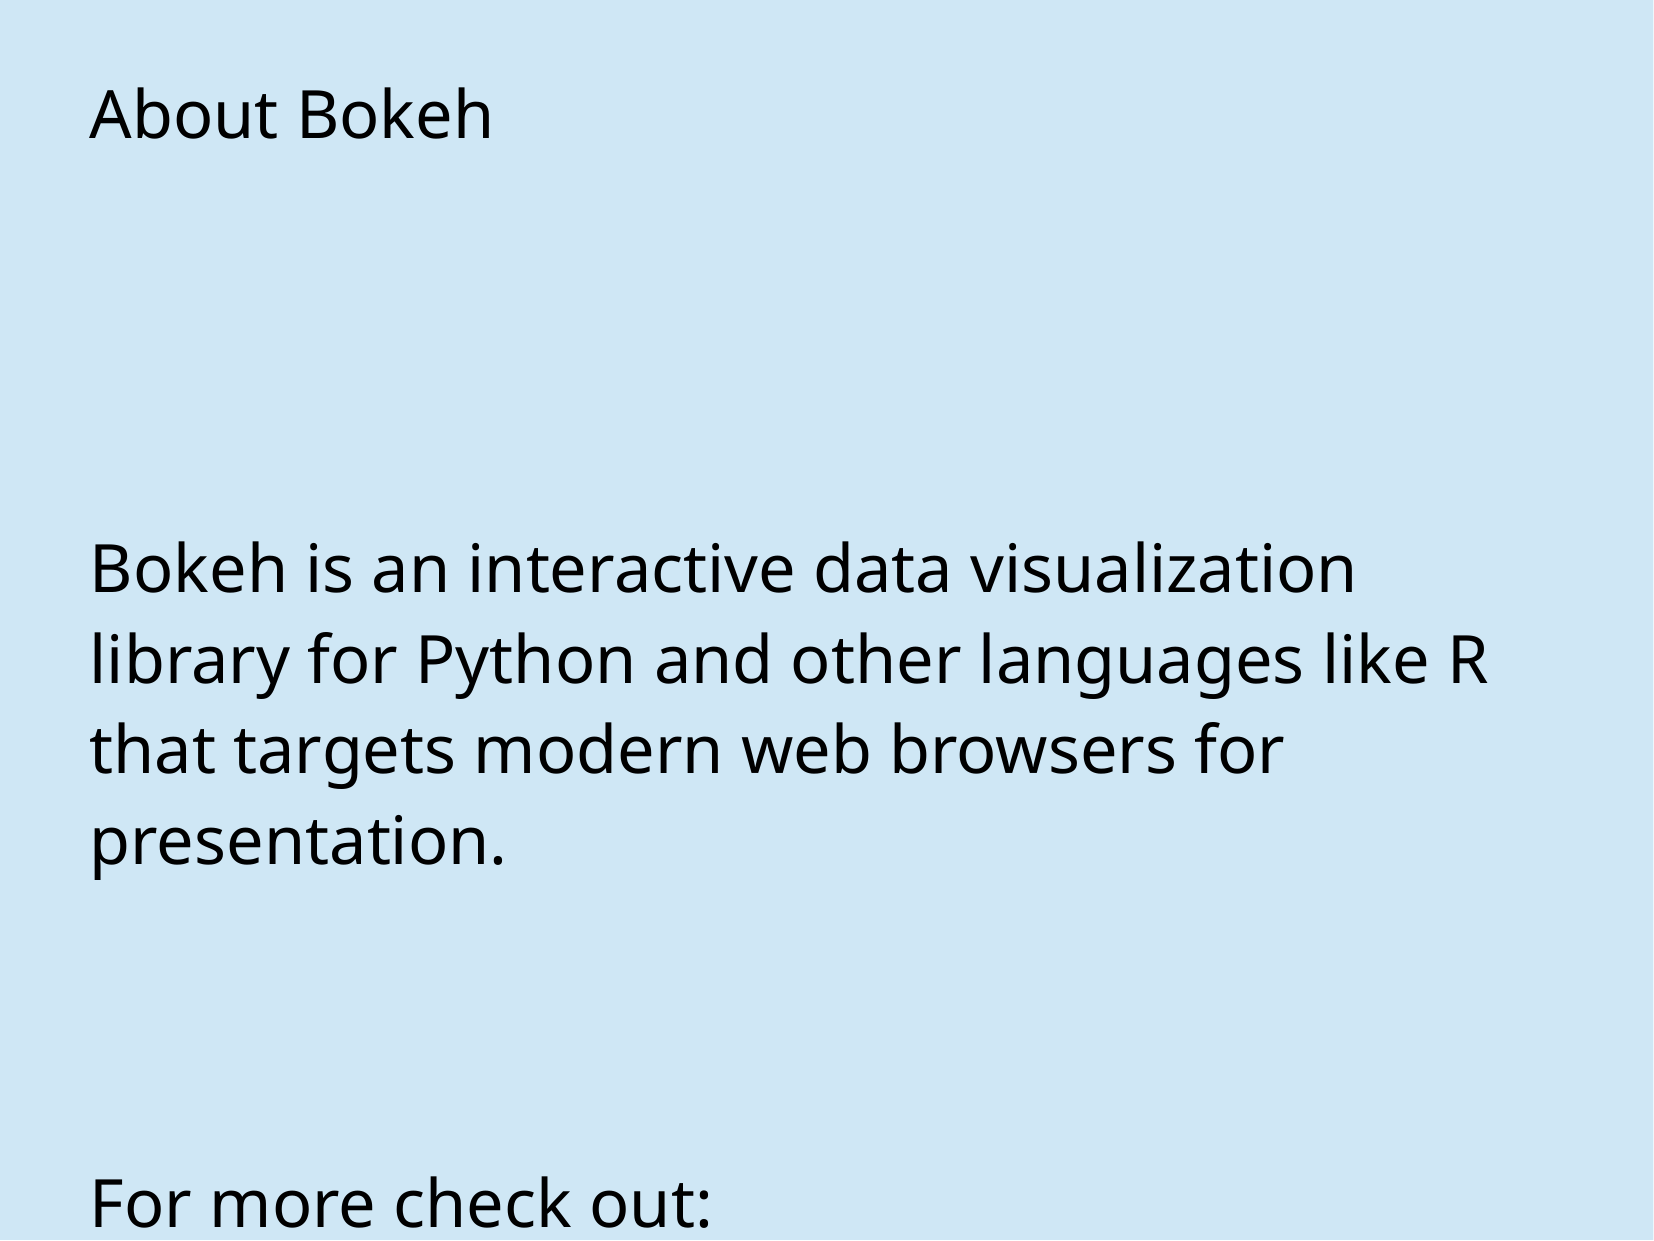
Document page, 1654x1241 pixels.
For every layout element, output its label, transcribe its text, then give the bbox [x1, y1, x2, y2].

text_box About Bokeh Bokeh is an interactive data visualization library for Python and other languages like R that targets modern web browsers for presentation. For more check out: https://bokeh.pydata.org/en/latest/ [75, 60, 1561, 1070]
